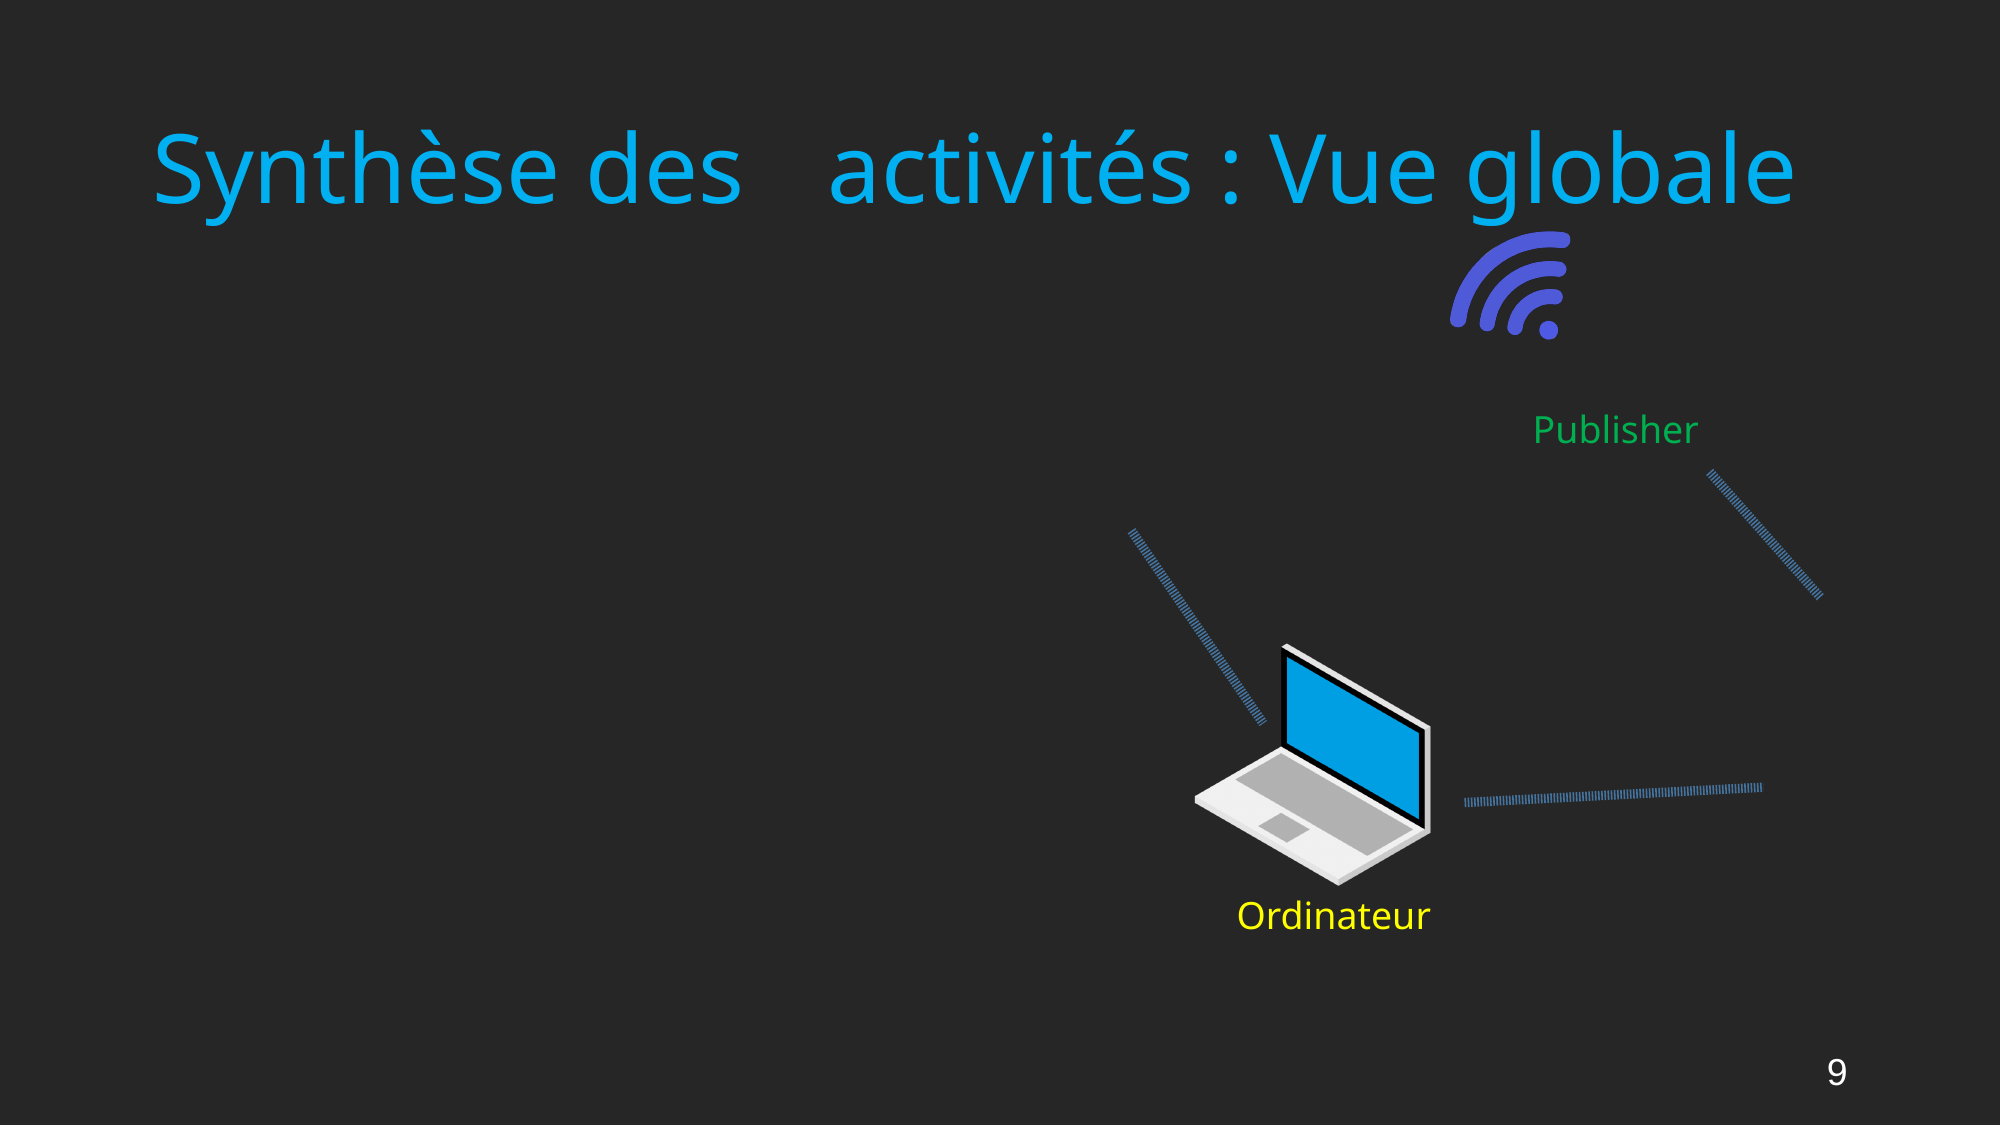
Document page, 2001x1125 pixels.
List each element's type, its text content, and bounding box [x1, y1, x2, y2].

title Synthèse des activités : Vue globale [137, 59, 1863, 278]
text_box Publisher [1487, 396, 1745, 457]
picture [1430, 207, 1613, 382]
text_box Ordinateur [1218, 881, 1449, 942]
picture [1172, 624, 1453, 905]
text_box [1412, 1042, 1863, 1103]
